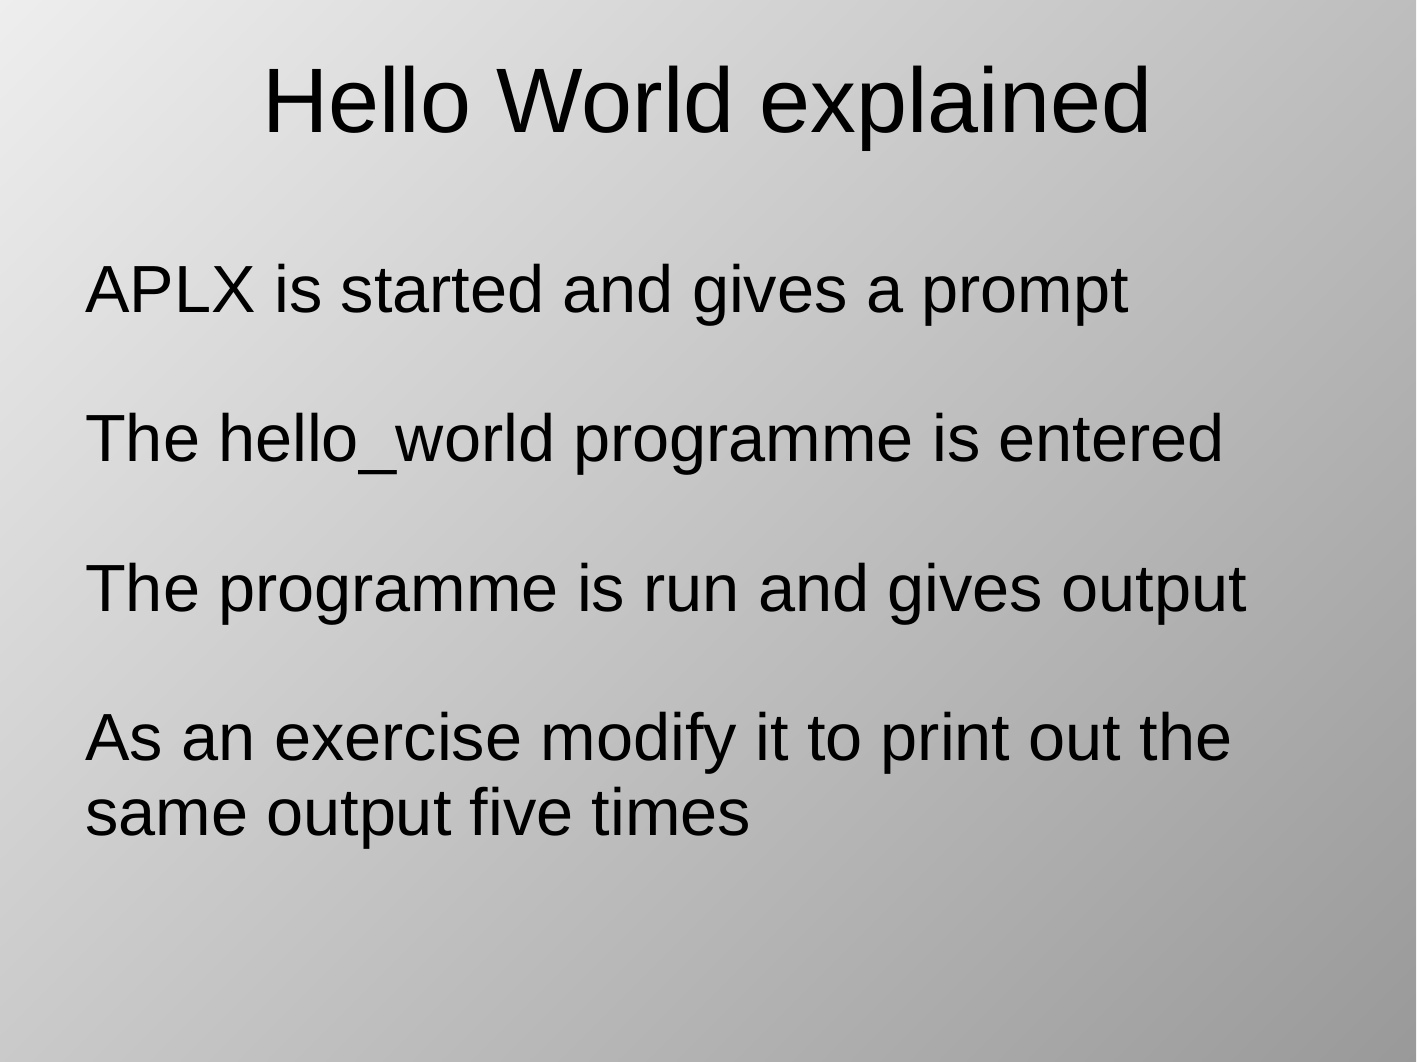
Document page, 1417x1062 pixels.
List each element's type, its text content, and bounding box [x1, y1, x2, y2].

text_box APLX is started and gives a prompt The hello_world programme is entered The programme is run and gives output As an exercise modify it to print out the same output five times [70, 244, 1346, 1033]
text_box Hello World explained [70, 42, 1346, 213]
